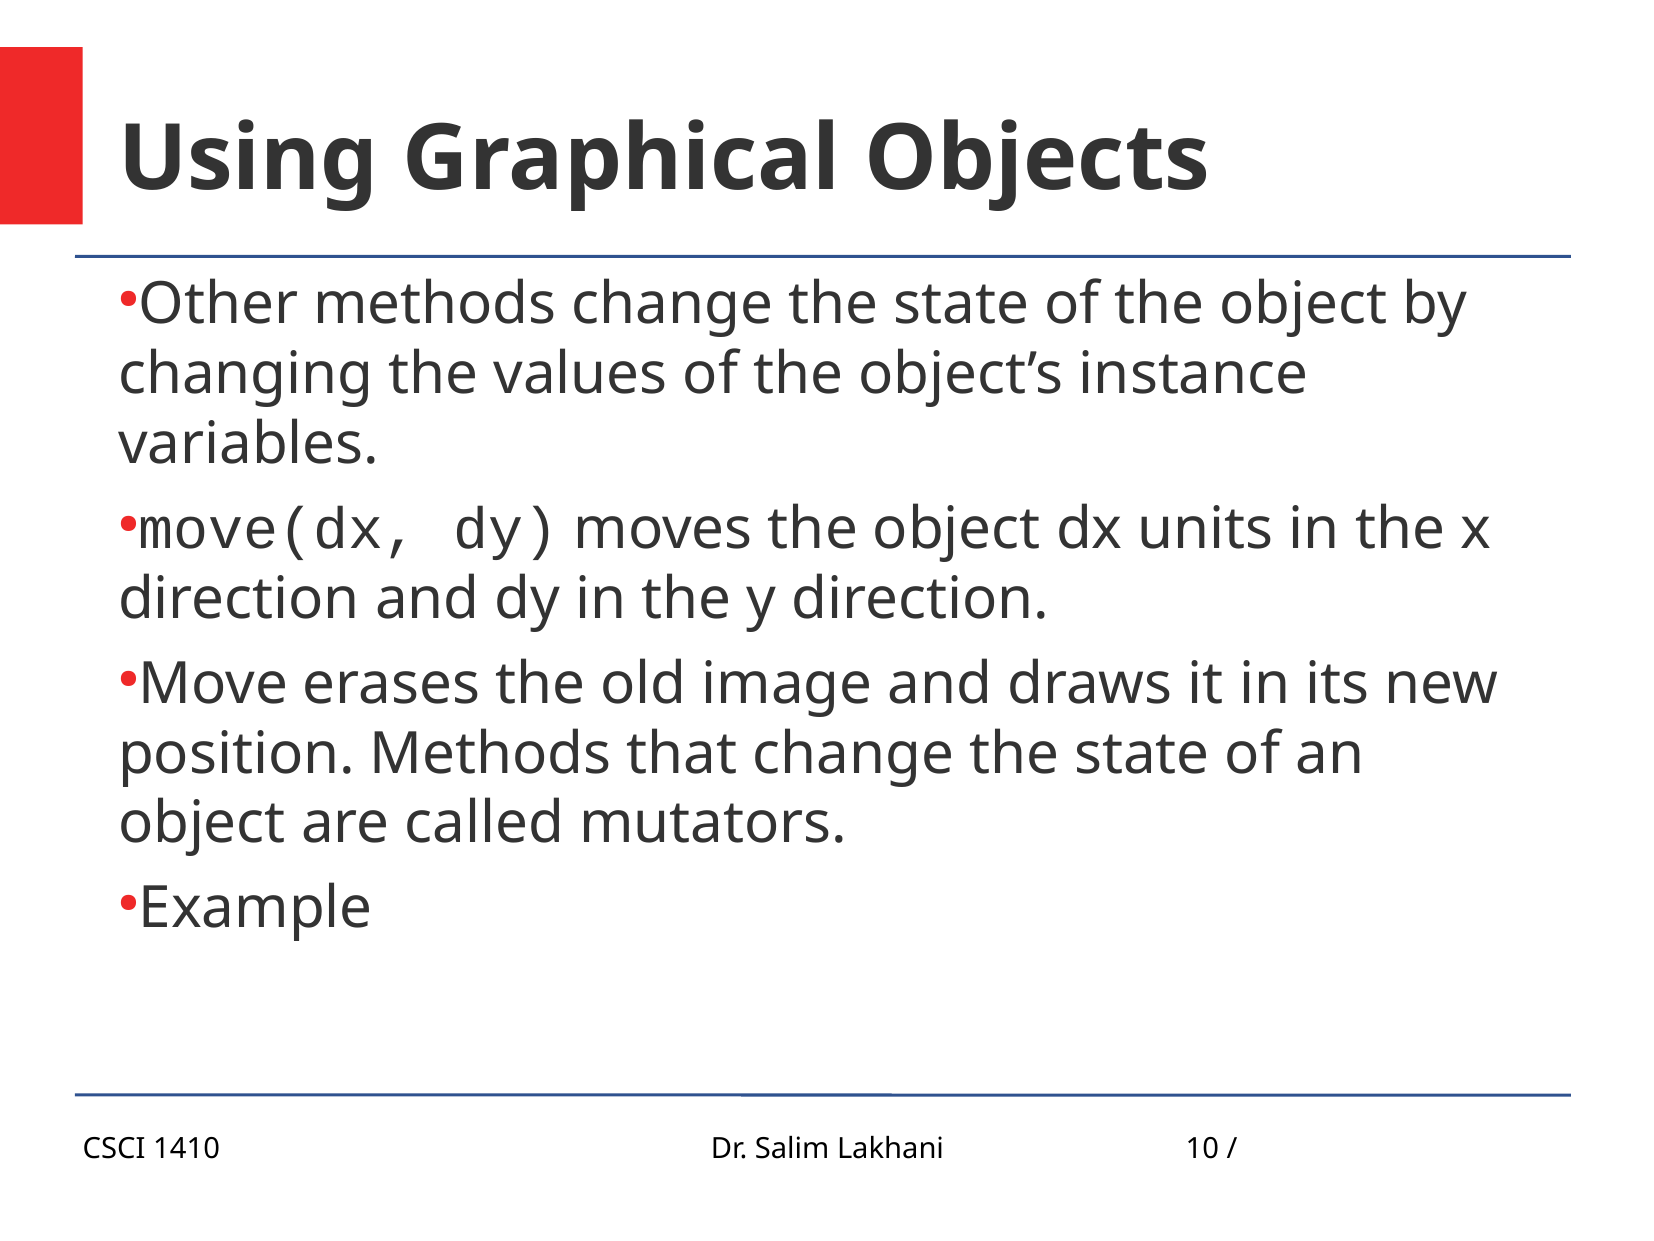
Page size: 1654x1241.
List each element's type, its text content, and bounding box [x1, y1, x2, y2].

text_box CSCI 1410 [82, 1129, 468, 1216]
list Other methods change the state of the object by changing the values of the object’s instance variables. move(dx, dy) moves the object dx units in the x direction and dy in the y direction. Move erases the old image and draws it in its new position. Methods that change the state of an object are called mutators. Example [118, 265, 1536, 1025]
text_box Dr. Salim Lakhani [565, 1129, 1090, 1216]
text_box / [1185, 1129, 1571, 1216]
title Using Graphical Objects [118, 49, 1571, 257]
